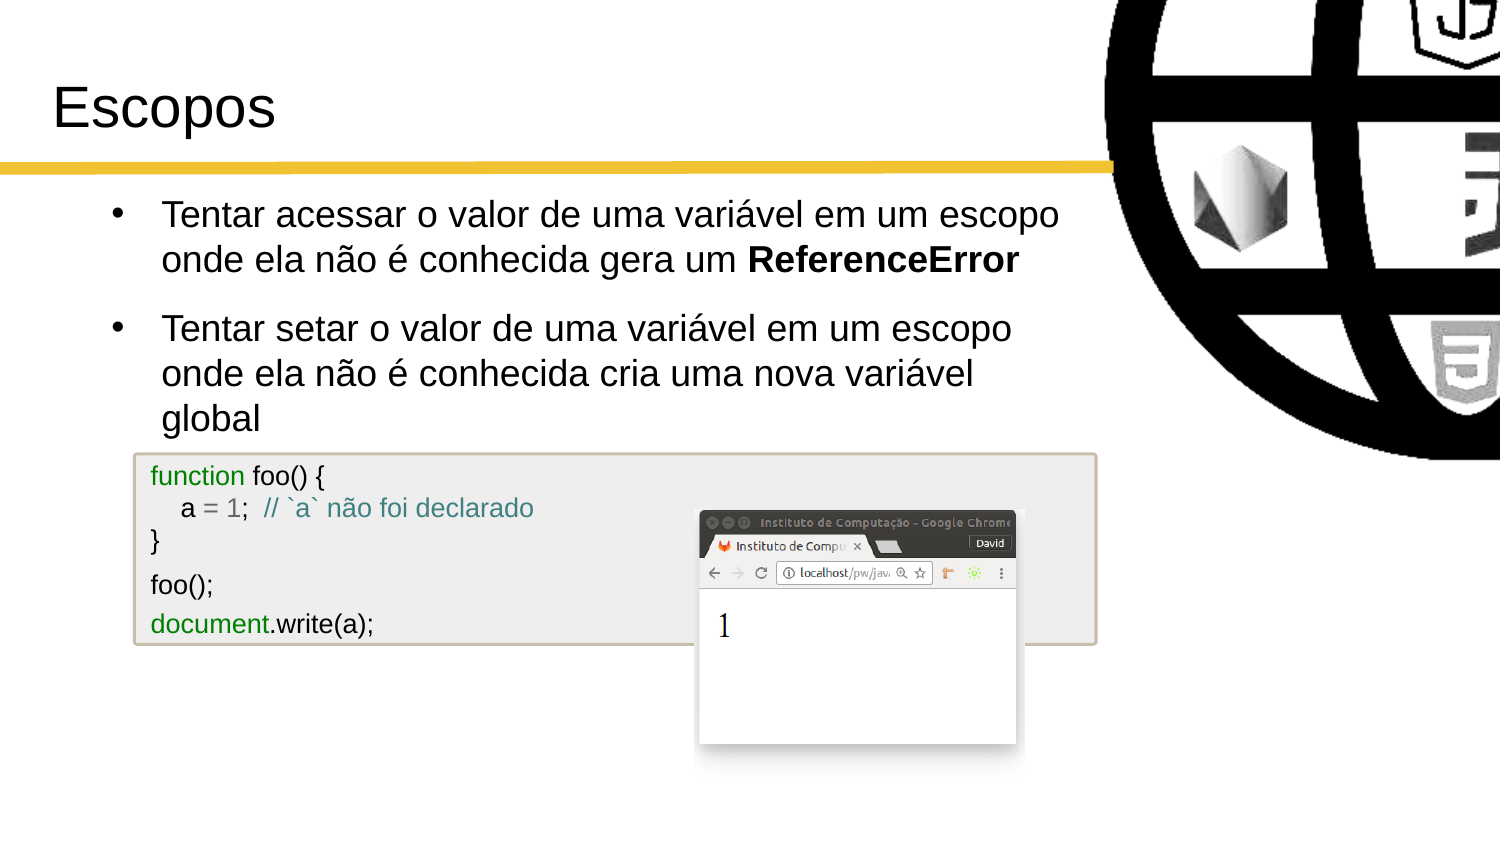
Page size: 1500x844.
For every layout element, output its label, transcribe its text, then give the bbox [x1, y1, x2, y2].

text_box function foo() { a = 1; // `a` não foi declarado } foo(); document.write(a); [134, 453, 1097, 645]
picture [1078, 0, 1500, 532]
picture [694, 509, 1025, 778]
text_box Escopos [37, 33, 1463, 175]
text_box Tentar acessar o valor de uma variável em um escopo onde ela não é conhecida gera um ReferenceError Tentar setar o valor de uma variável em um escopo onde ela não é conhecida cria uma nova variável global [90, 182, 1097, 399]
